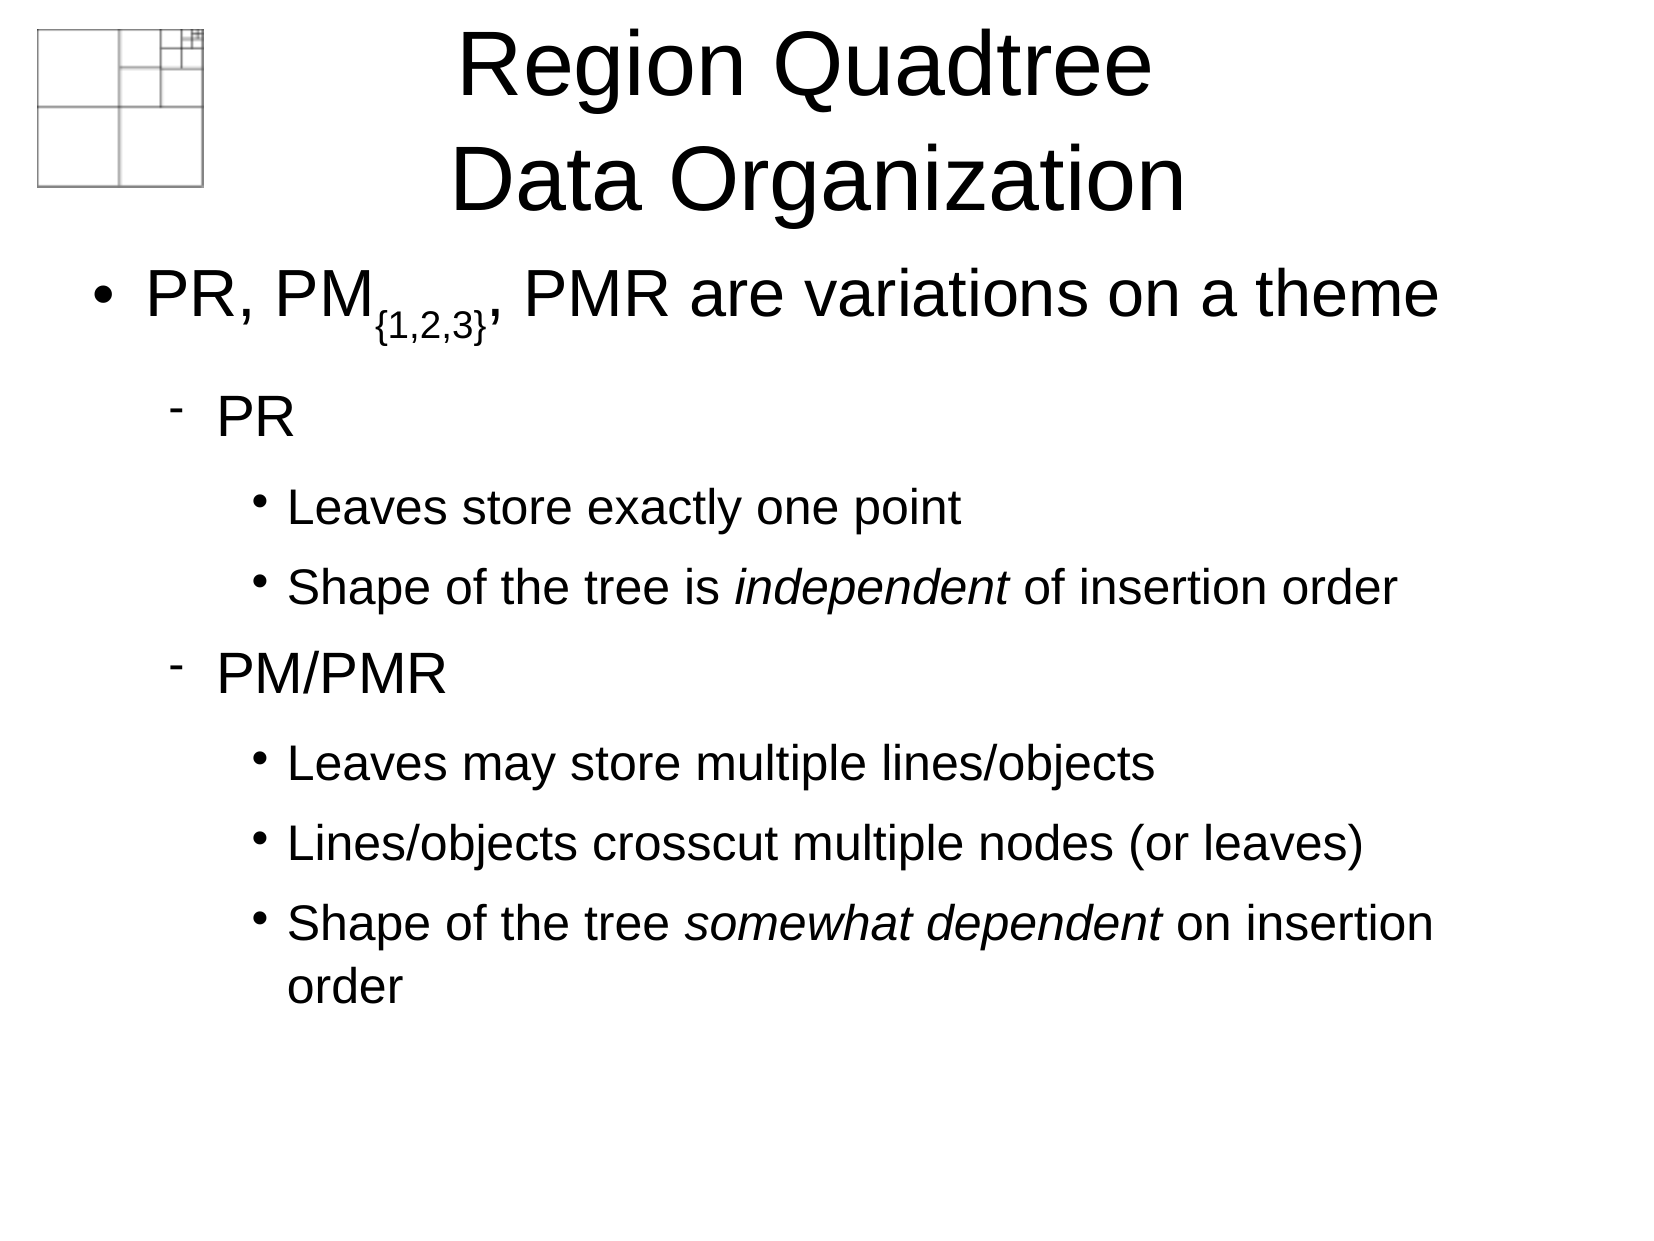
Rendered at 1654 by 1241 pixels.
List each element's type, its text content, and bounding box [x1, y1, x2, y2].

title Region Quadtree Data Organization [74, 0, 1563, 229]
picture [37, 29, 204, 188]
list PR, PM{1,2,3}, PMR are variations on a theme PR Leaves store exactly one point Shape of the tree is independent of insertion order PM/PMR Leaves may store multiple lines/objects Lines/objects crosscut multiple nodes (or leaves)‏ Shape of the tree somewhat dependent on insertion order [74, 246, 1563, 1051]
